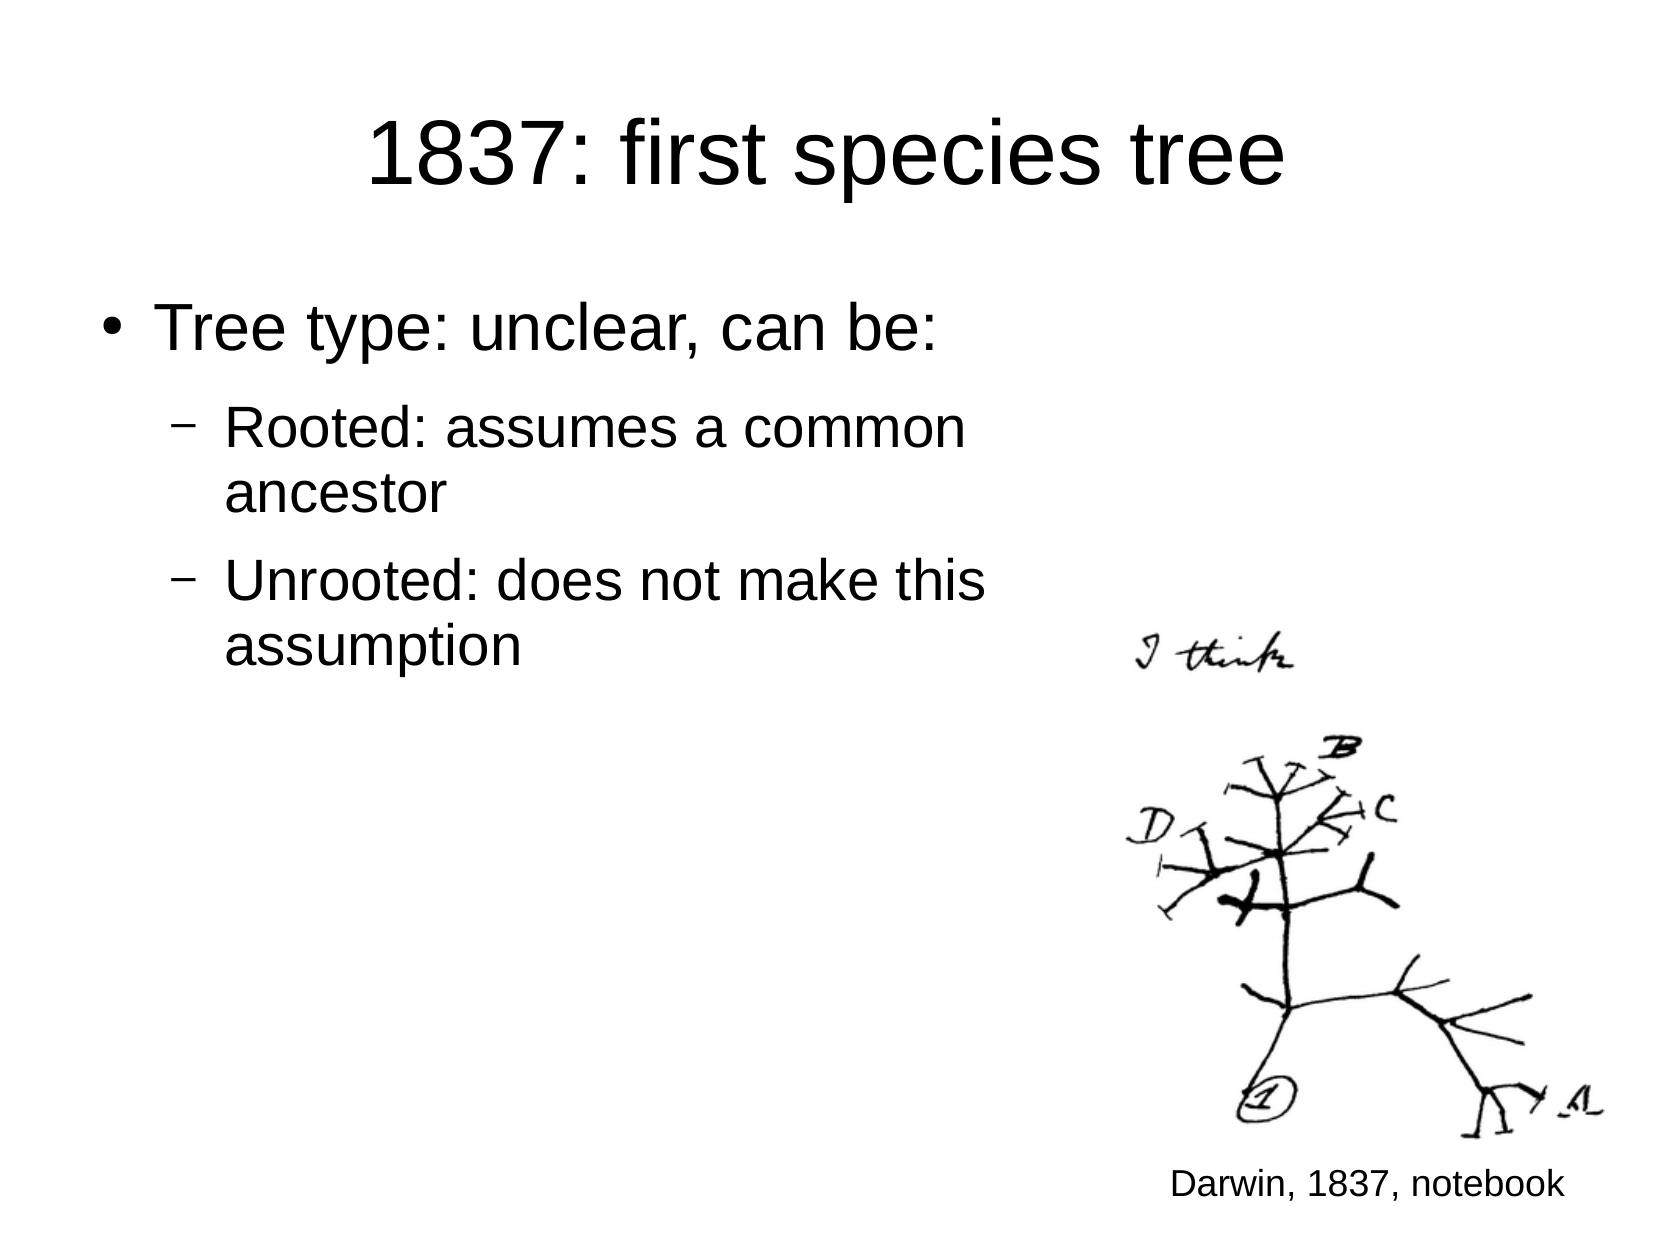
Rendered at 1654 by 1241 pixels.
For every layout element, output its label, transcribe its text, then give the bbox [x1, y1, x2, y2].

title 1837: first species tree [82, 49, 1571, 257]
list Tree type: unclear, can be: Rooted: assumes a common ancestor Unrooted: does not make this assumption [82, 290, 1141, 1201]
picture [1125, 630, 1605, 1141]
text_box Darwin, 1837, notebook [1155, 1155, 1621, 1212]
